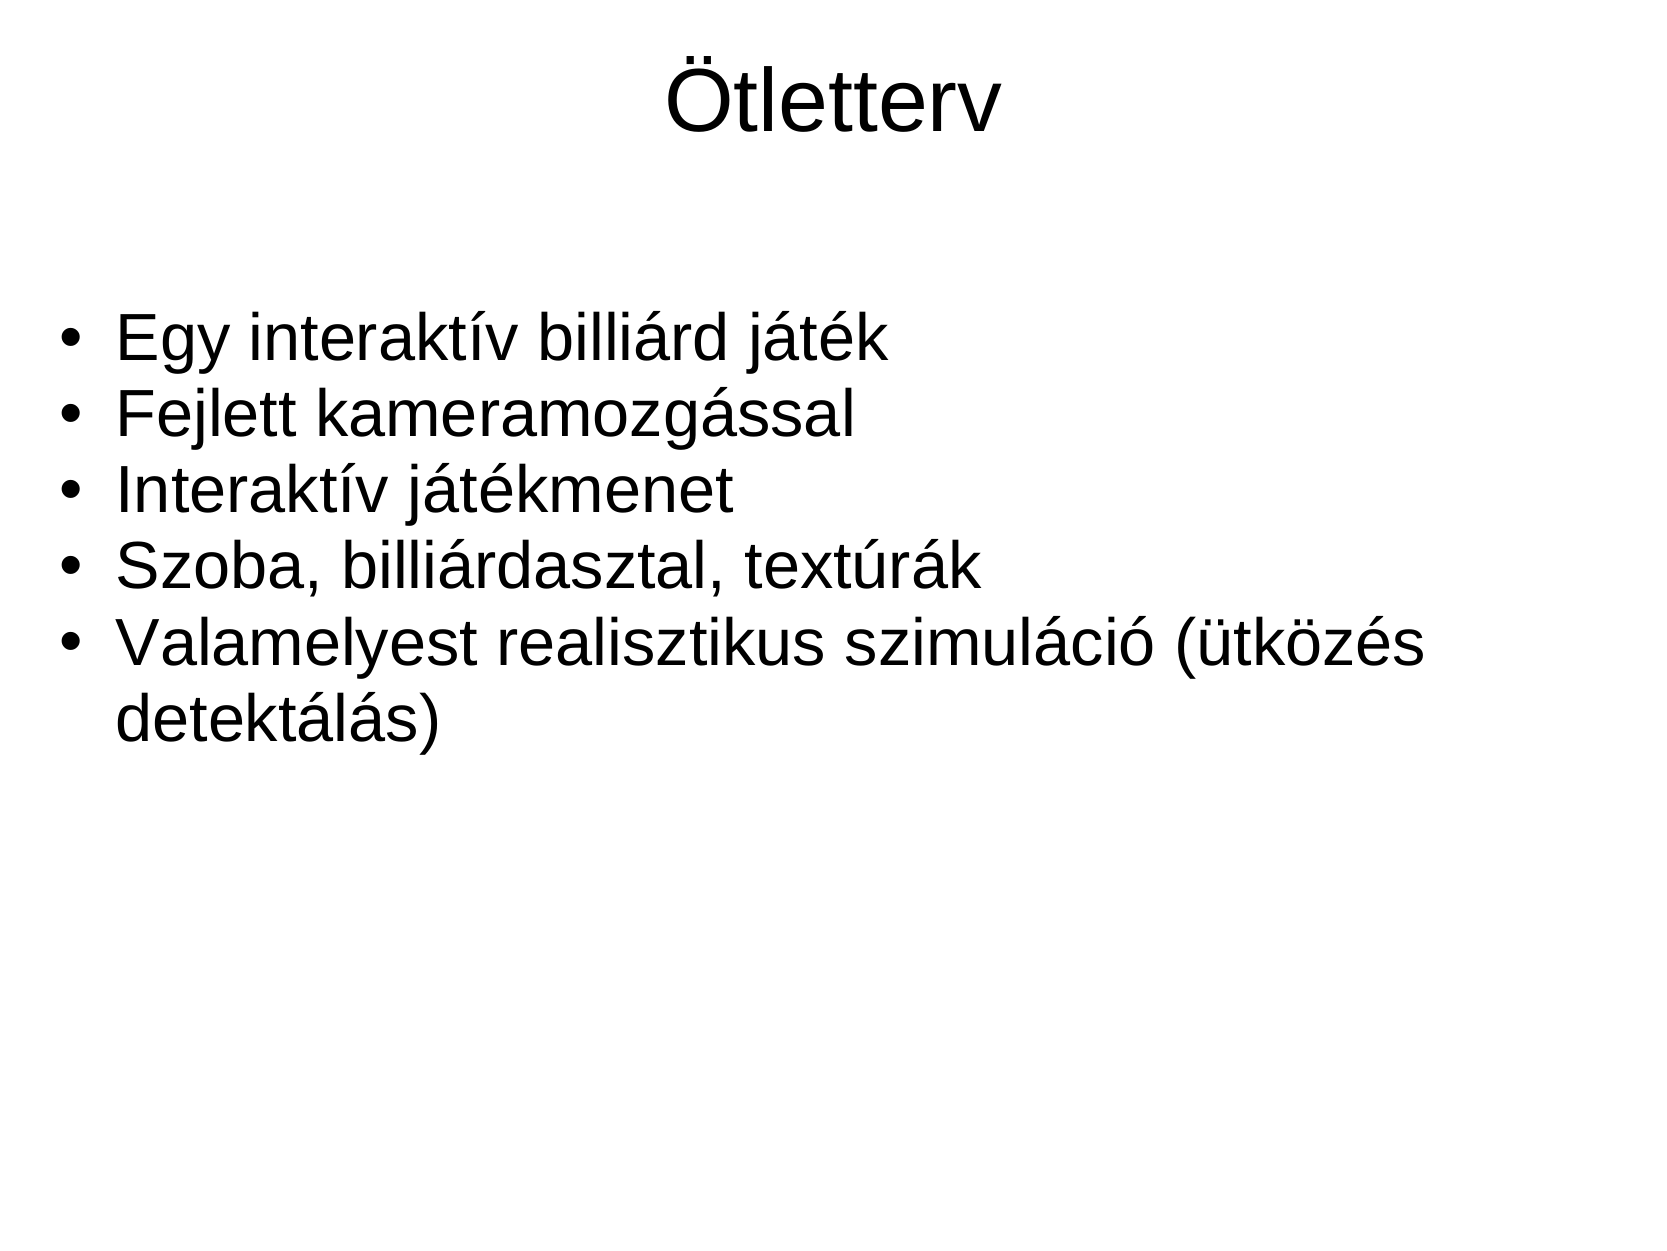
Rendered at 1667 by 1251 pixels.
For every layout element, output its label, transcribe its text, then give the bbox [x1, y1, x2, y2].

list Egy interaktív billiárd játék Fejlett kameramozgással Interaktív játékmenet Szoba, billiárdasztal, textúrák Valamelyest realisztikus szimuláció (ütközés detektálás) [40, 300, 1627, 1201]
title Ötletterv [40, 50, 1627, 201]
